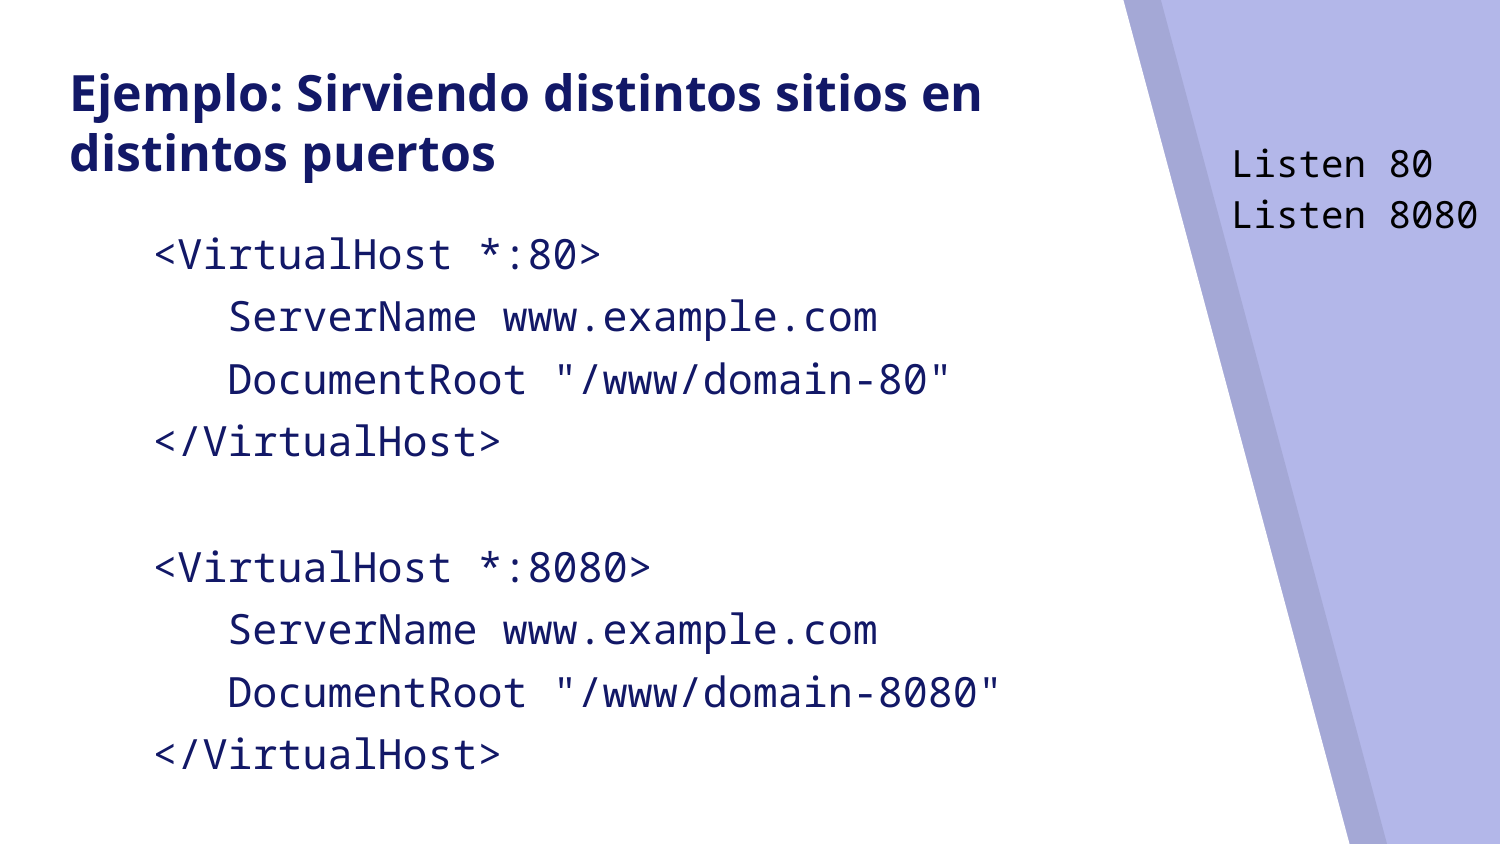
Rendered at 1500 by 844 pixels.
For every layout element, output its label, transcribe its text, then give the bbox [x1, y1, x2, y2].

title Ejemplo: Sirviendo distintos sitios en distintos puertos [54, 117, 1193, 197]
list <VirtualHost *:80> ServerName www.example.com DocumentRoot "/www/domain-80" </VirtualHost> <VirtualHost *:8080> ServerName www.example.com DocumentRoot "/www/domain-8080" </VirtualHost> [137, 212, 1371, 461]
text_box Listen 80 Listen 8080 [1216, 129, 1494, 364]
